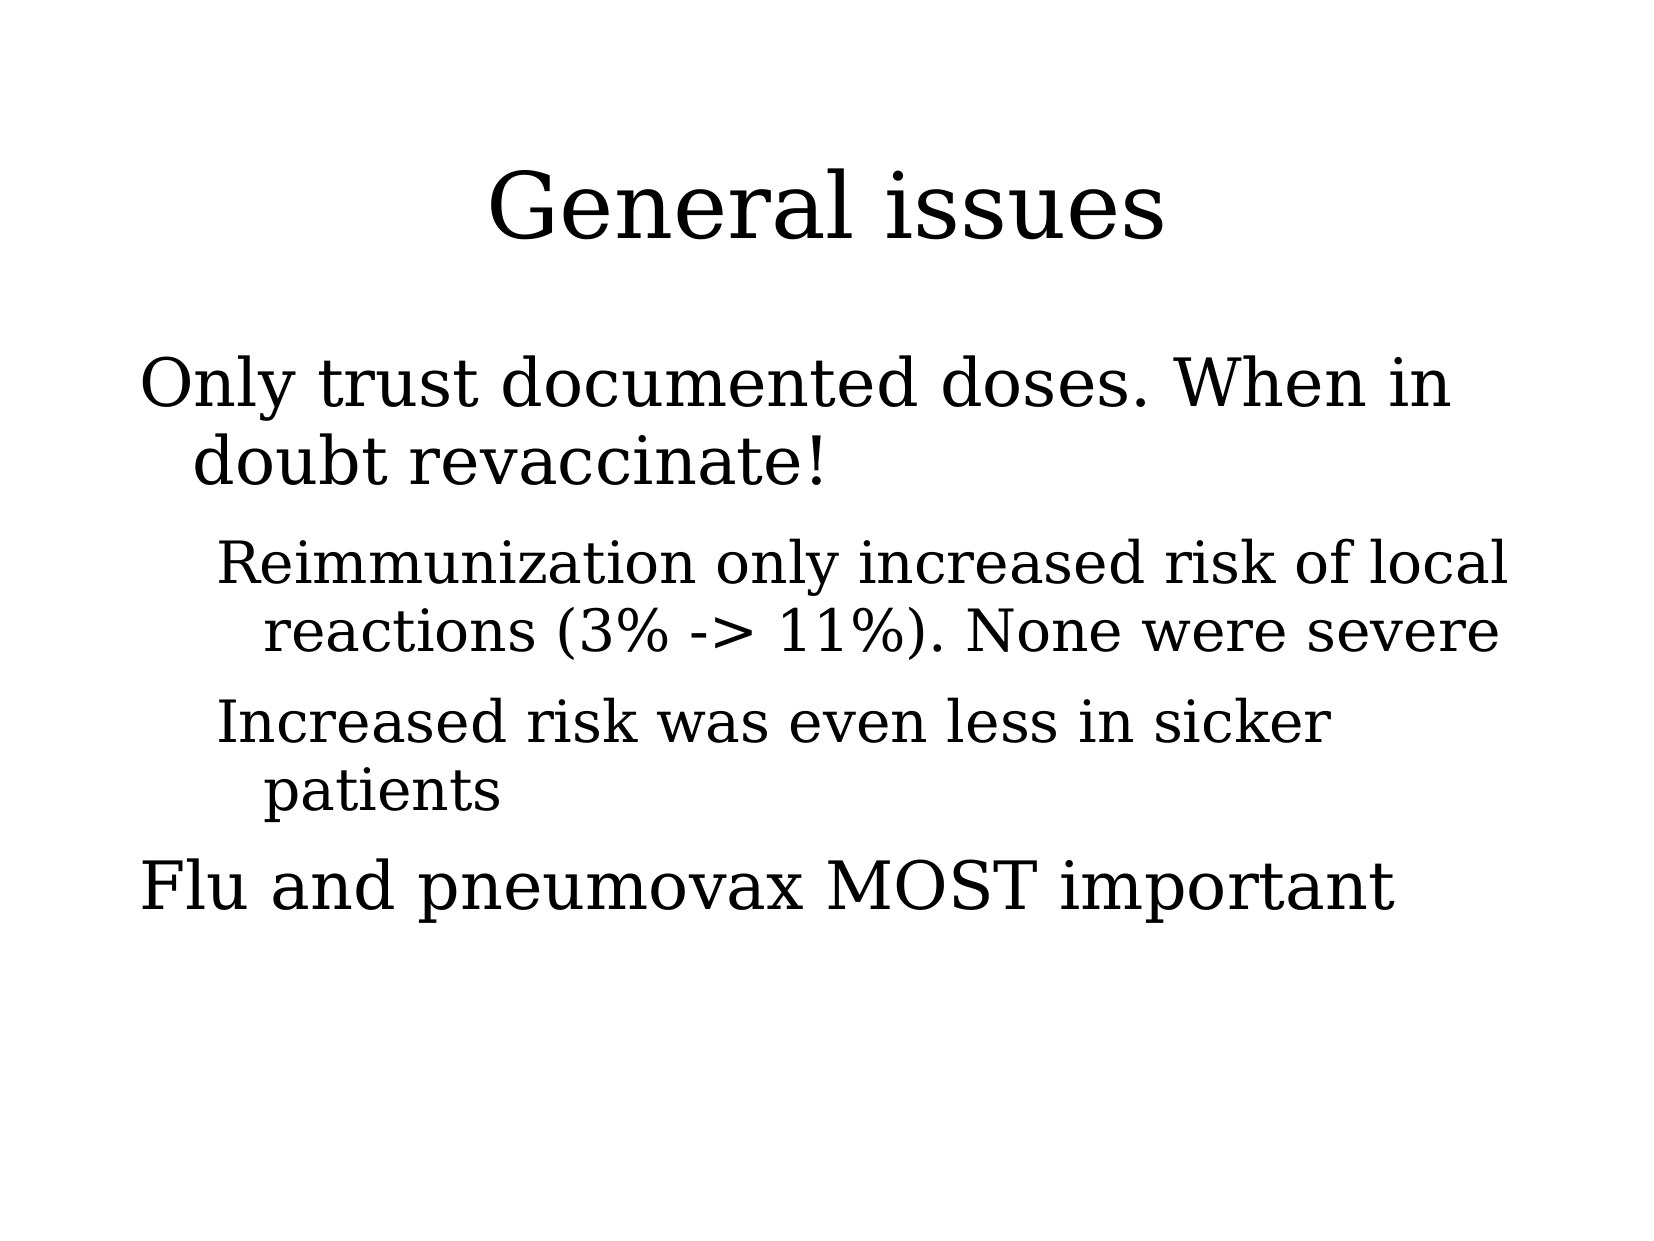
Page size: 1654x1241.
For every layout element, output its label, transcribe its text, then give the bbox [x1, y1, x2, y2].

list Only trust documented doses. When in doubt revaccinate! Reimmunization only increased risk of local reactions (3% -> 11%). None were severe Increased risk was even less in sicker patients Flu and pneumovax MOST important [121, 344, 1534, 1127]
title General issues [121, 102, 1534, 311]
